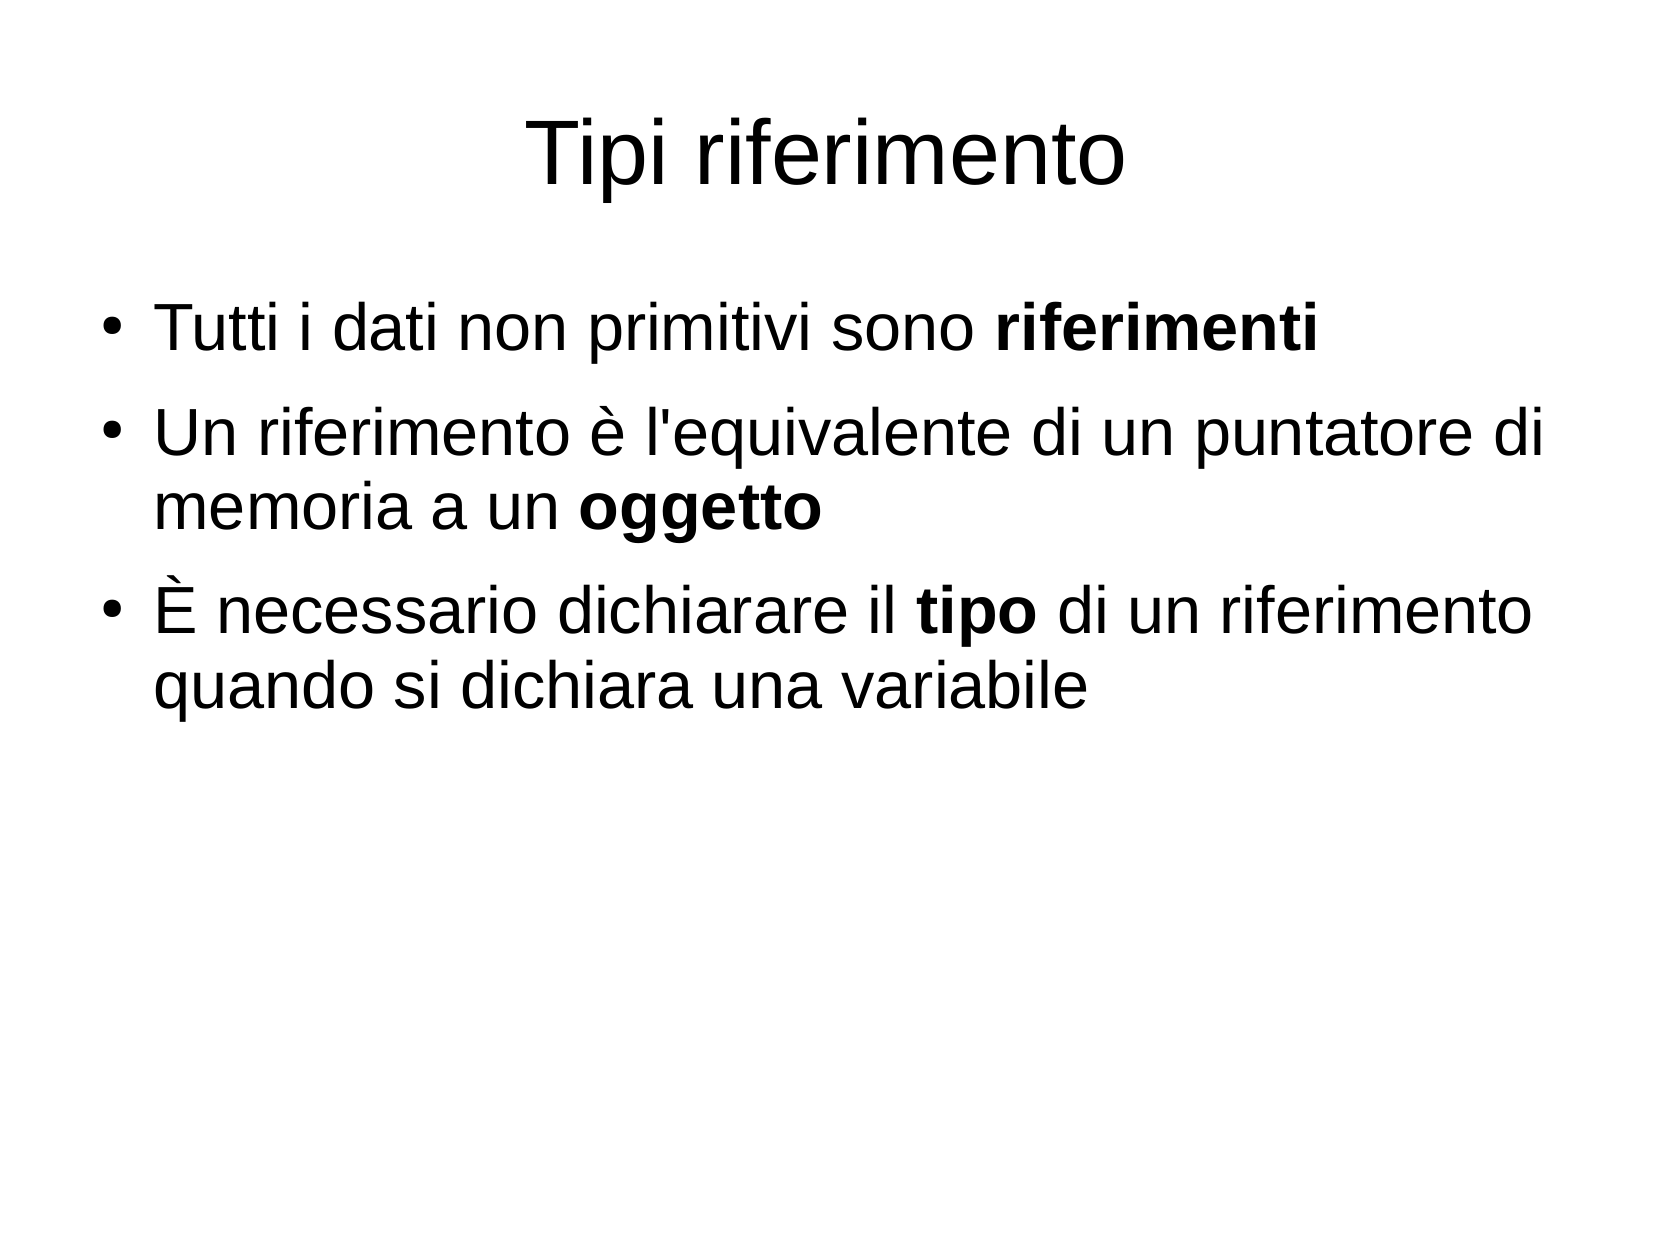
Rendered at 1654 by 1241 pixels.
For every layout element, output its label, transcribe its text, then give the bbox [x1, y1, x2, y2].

title Tipi riferimento [82, 49, 1571, 257]
list Tutti i dati non primitivi sono riferimenti Un riferimento è l'equivalente di un puntatore di memoria a un oggetto È necessario dichiarare il tipo di un riferimento quando si dichiara una variabile [82, 290, 1571, 1010]
